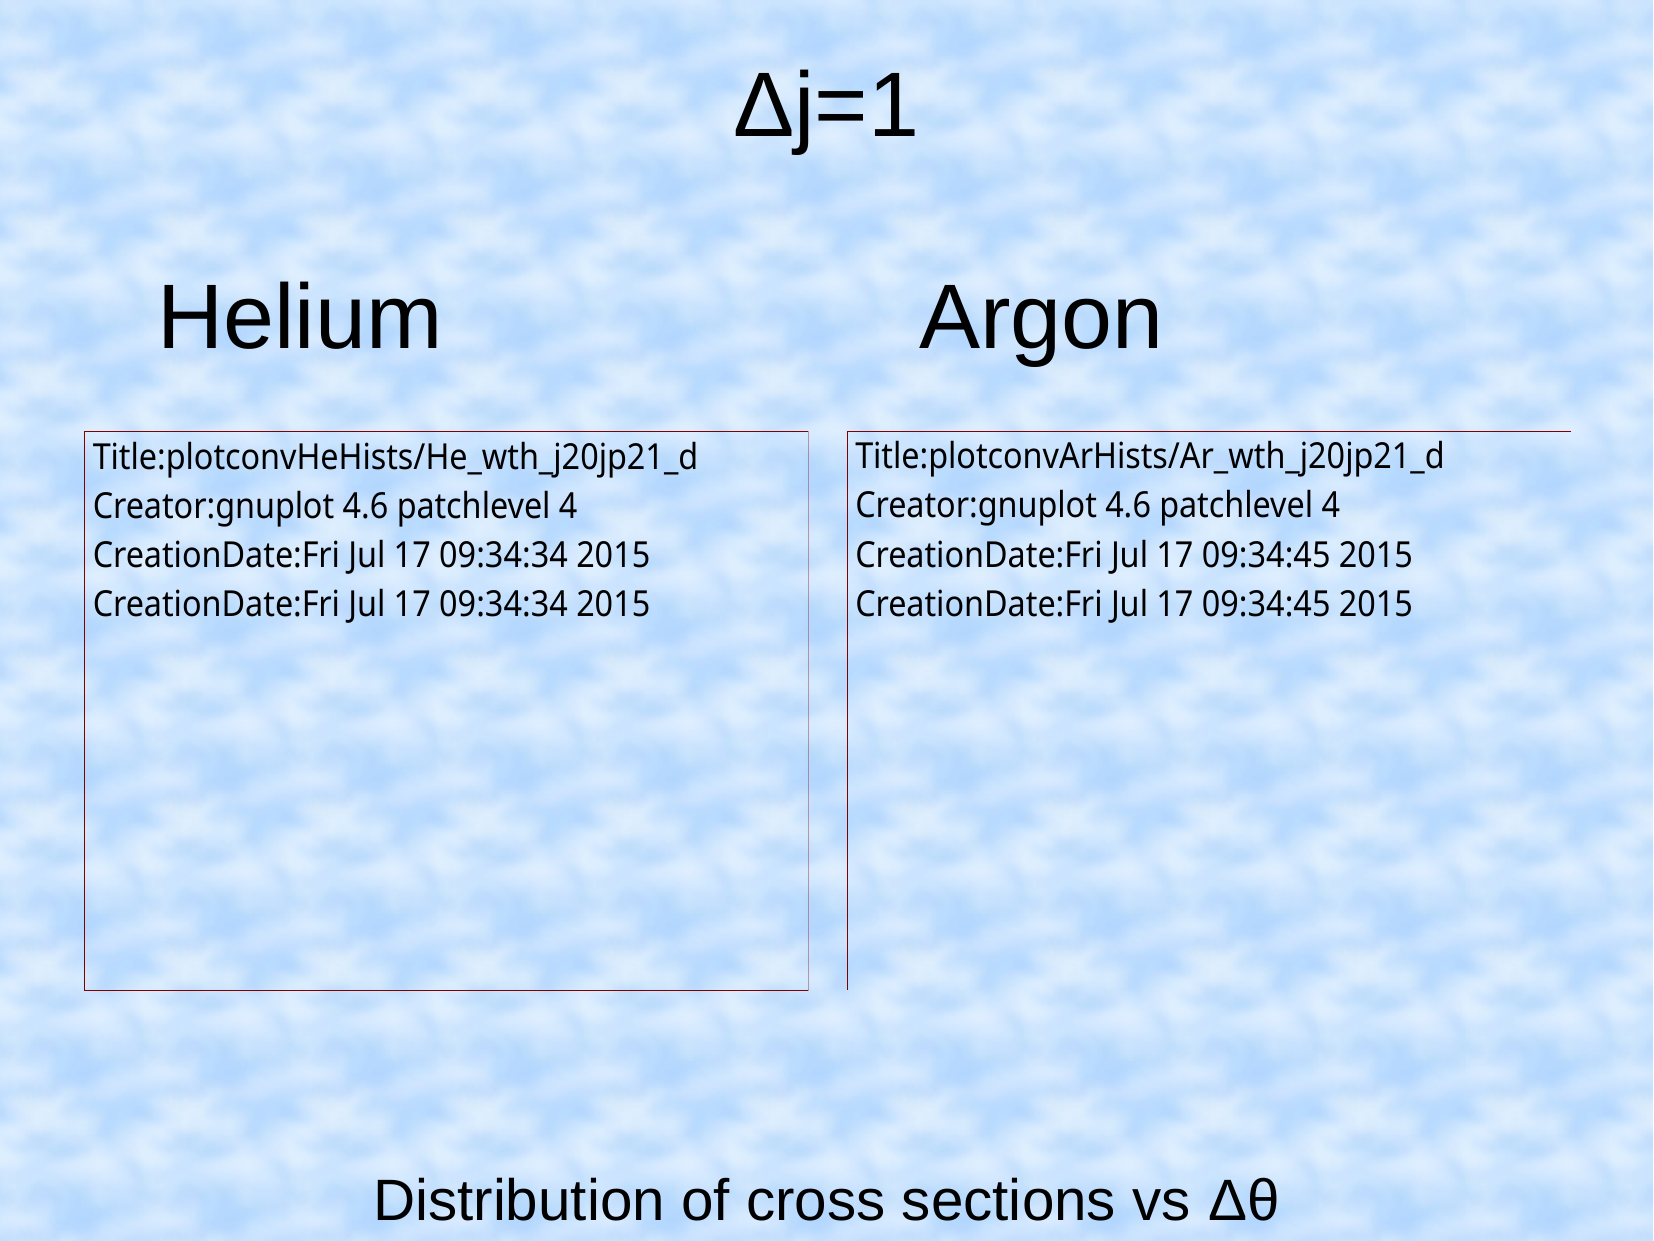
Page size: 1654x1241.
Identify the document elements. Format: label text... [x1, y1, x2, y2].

picture [0, 0, 1654, 1241]
title Helium [157, 213, 884, 421]
title Argon [919, 213, 1645, 421]
text_box Δj=1 [693, 53, 960, 157]
text_box Distribution of cross sections vs Δθ [358, 1160, 1295, 1241]
